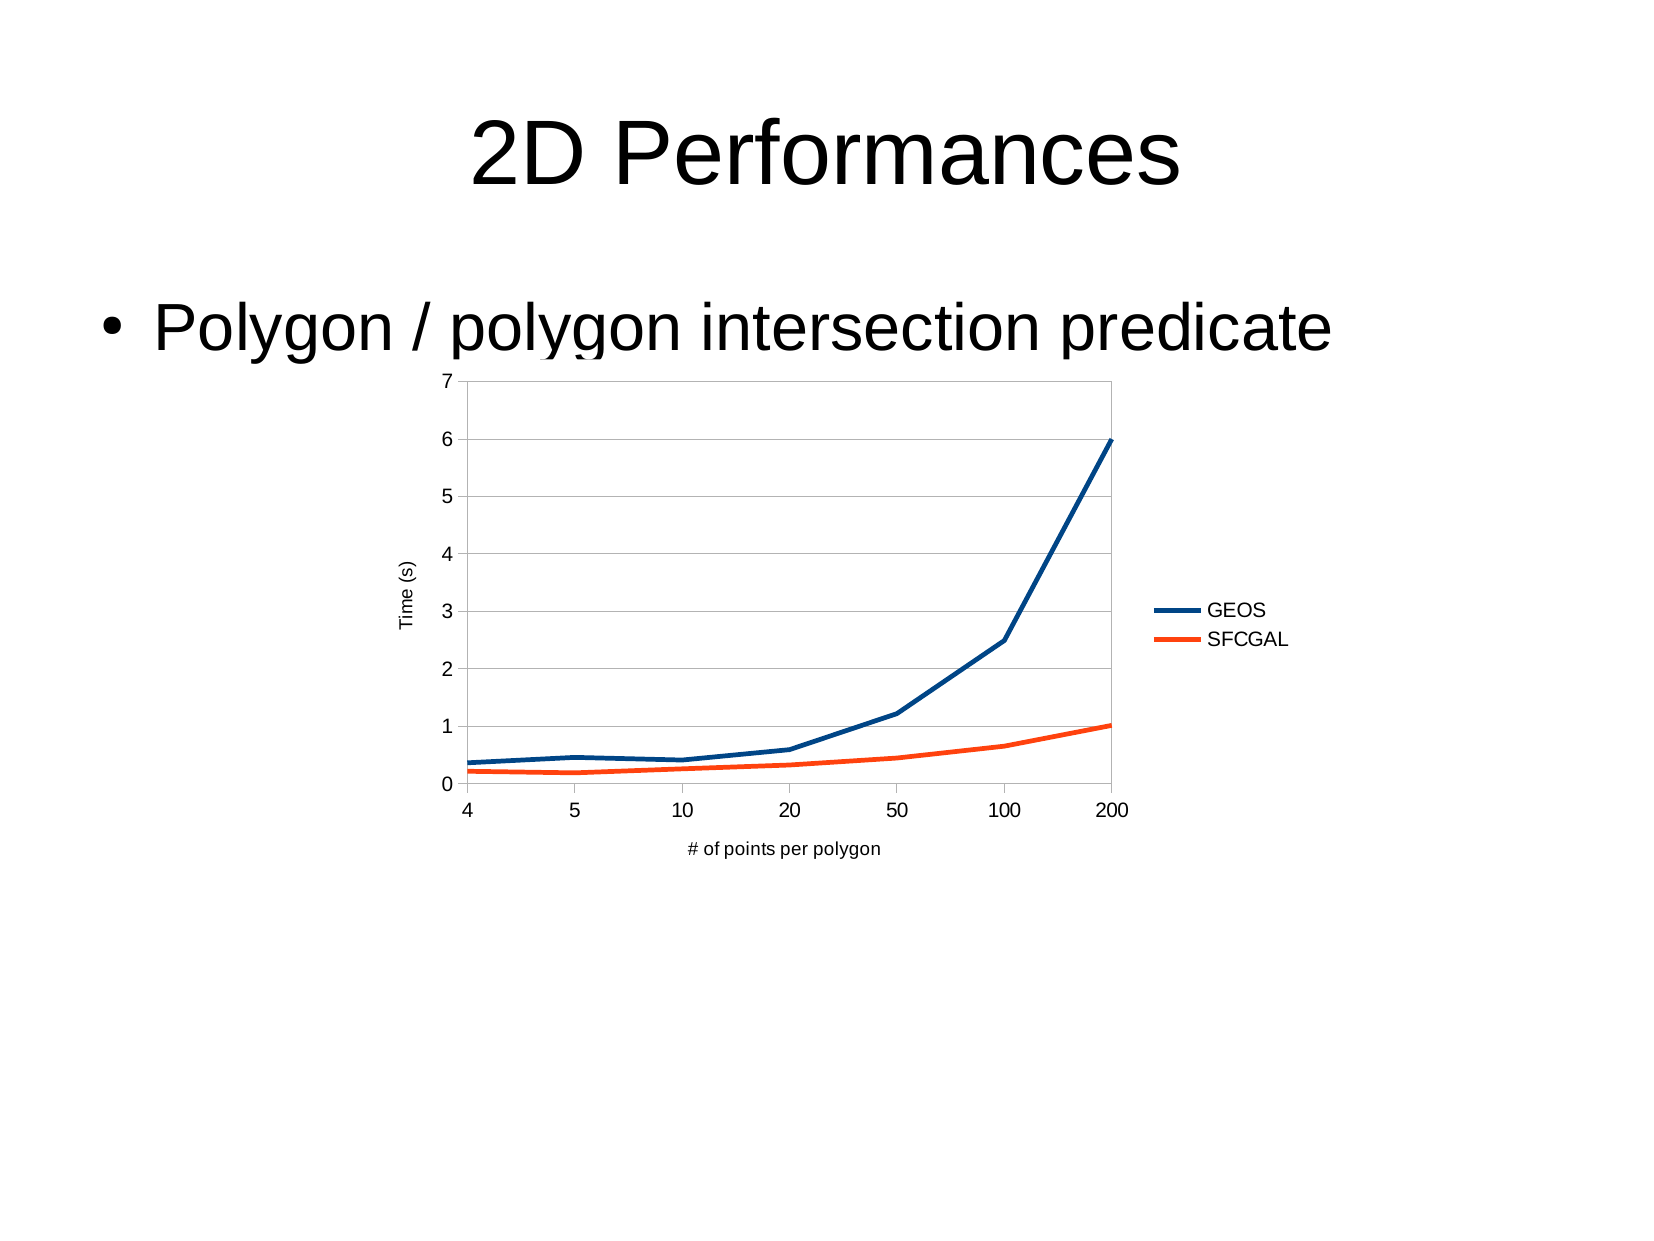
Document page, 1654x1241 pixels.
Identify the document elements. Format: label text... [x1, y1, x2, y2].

chart [362, 359, 1308, 891]
title 2D Performances [82, 49, 1571, 257]
list Polygon / polygon intersection predicate [82, 290, 1538, 1010]
